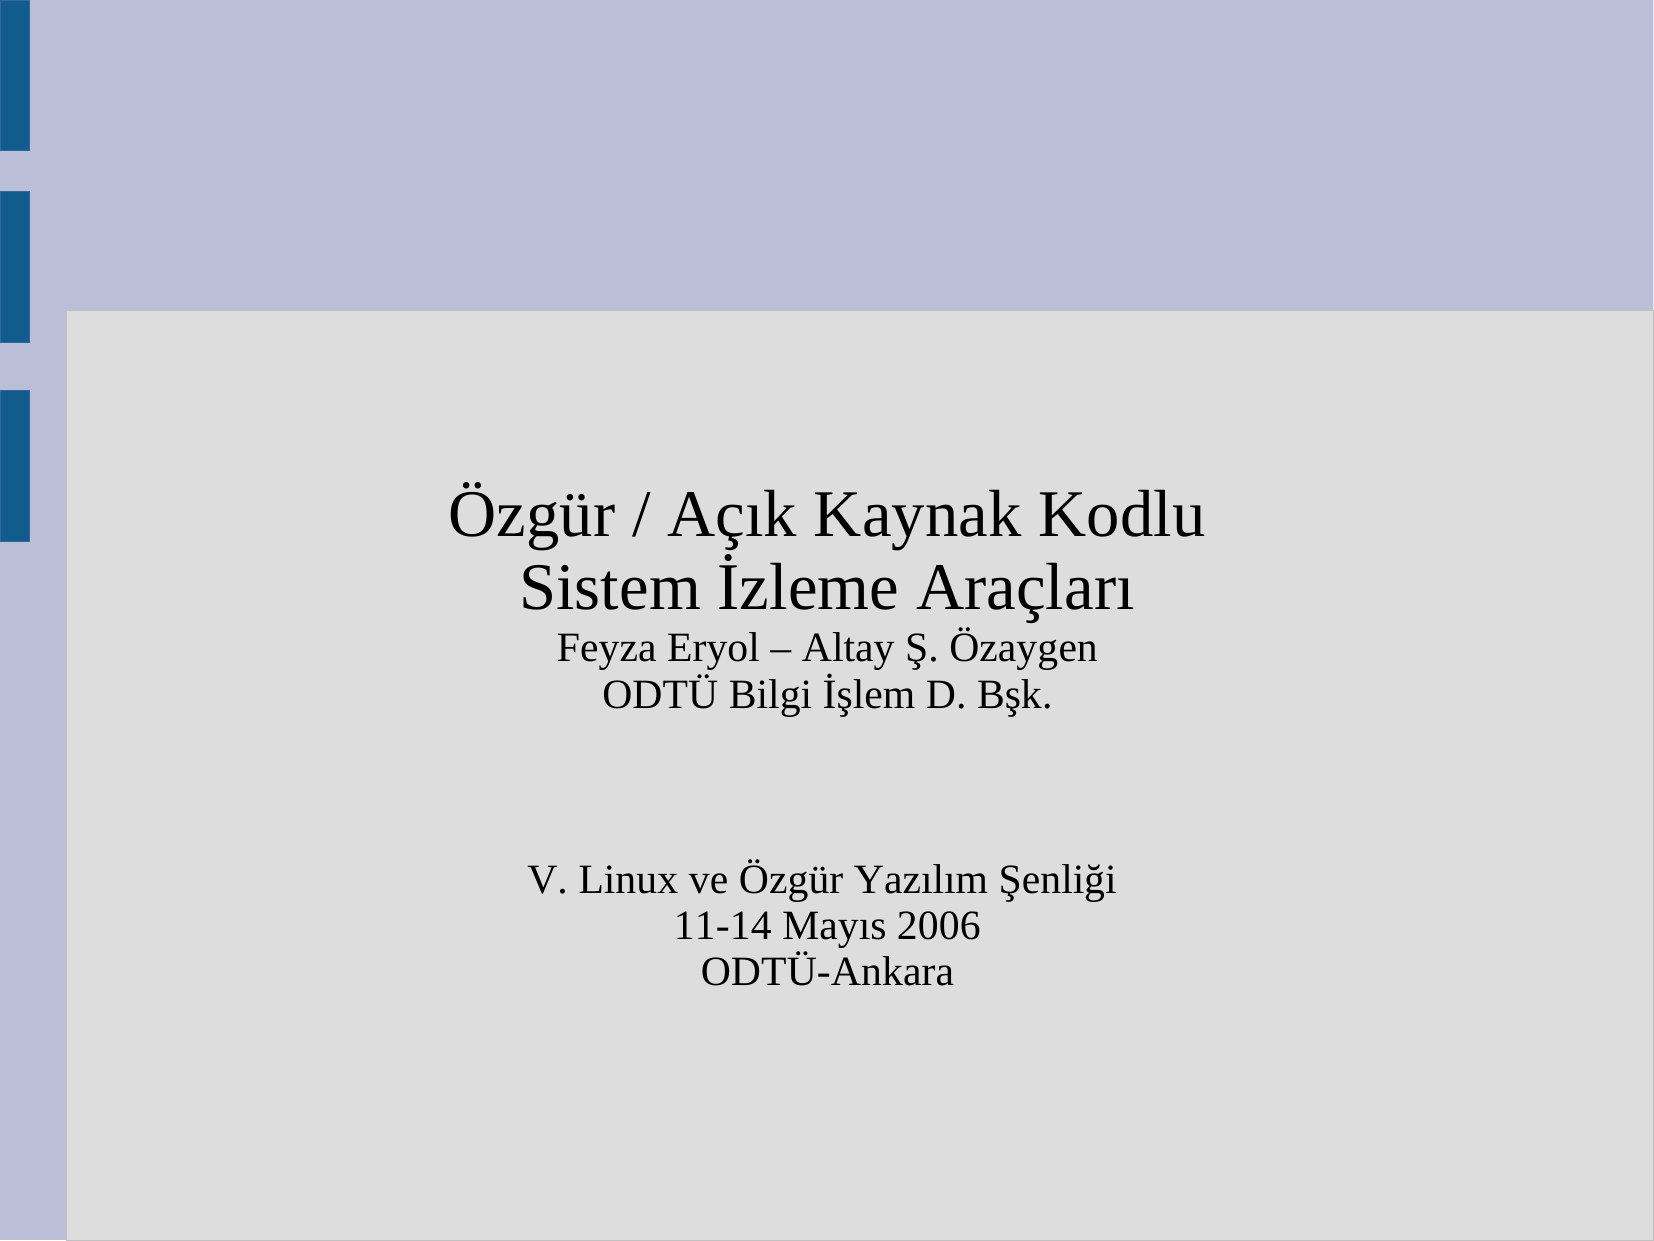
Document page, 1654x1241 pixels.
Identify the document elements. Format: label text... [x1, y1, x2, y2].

subtitle Özgür / Açık Kaynak Kodlu Sistem İzleme Araçları Feyza Eryol – Altay Ş. Özaygen ODTÜ Bilgi İşlem D. Bşk. V. Linux ve Özgür Yazılım Şenliği 11-14 Mayıs 2006 ODTÜ-Ankara [121, 344, 1534, 1127]
